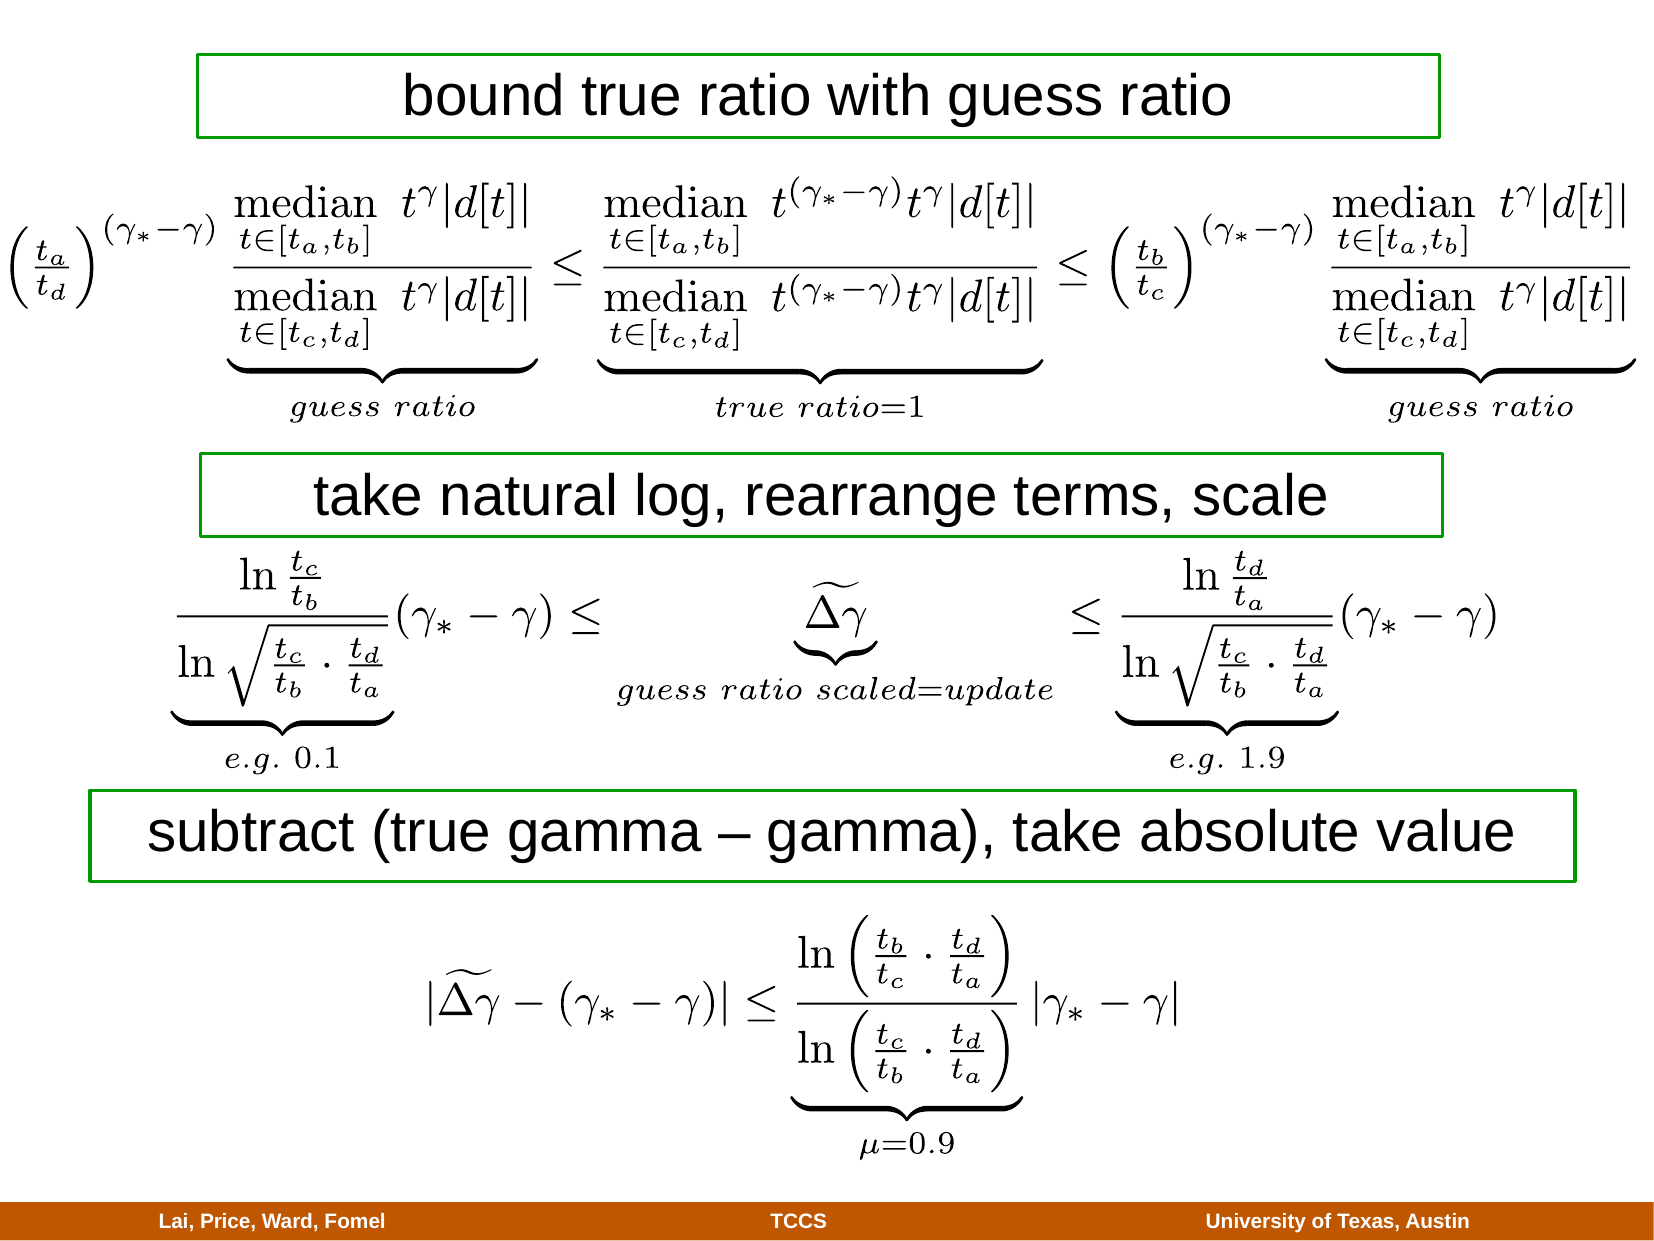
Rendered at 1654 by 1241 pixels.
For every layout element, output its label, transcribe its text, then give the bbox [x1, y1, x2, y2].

text_box subtract (true gamma – gamma), take absolute value [90, 790, 1576, 882]
text_box [170, 550, 1500, 775]
text_box bound true ratio with guess ratio [197, 54, 1440, 138]
text_box take natural log, rearrange terms, scale [200, 453, 1443, 537]
text_box [2, 176, 1637, 423]
text_box [423, 915, 1182, 1161]
